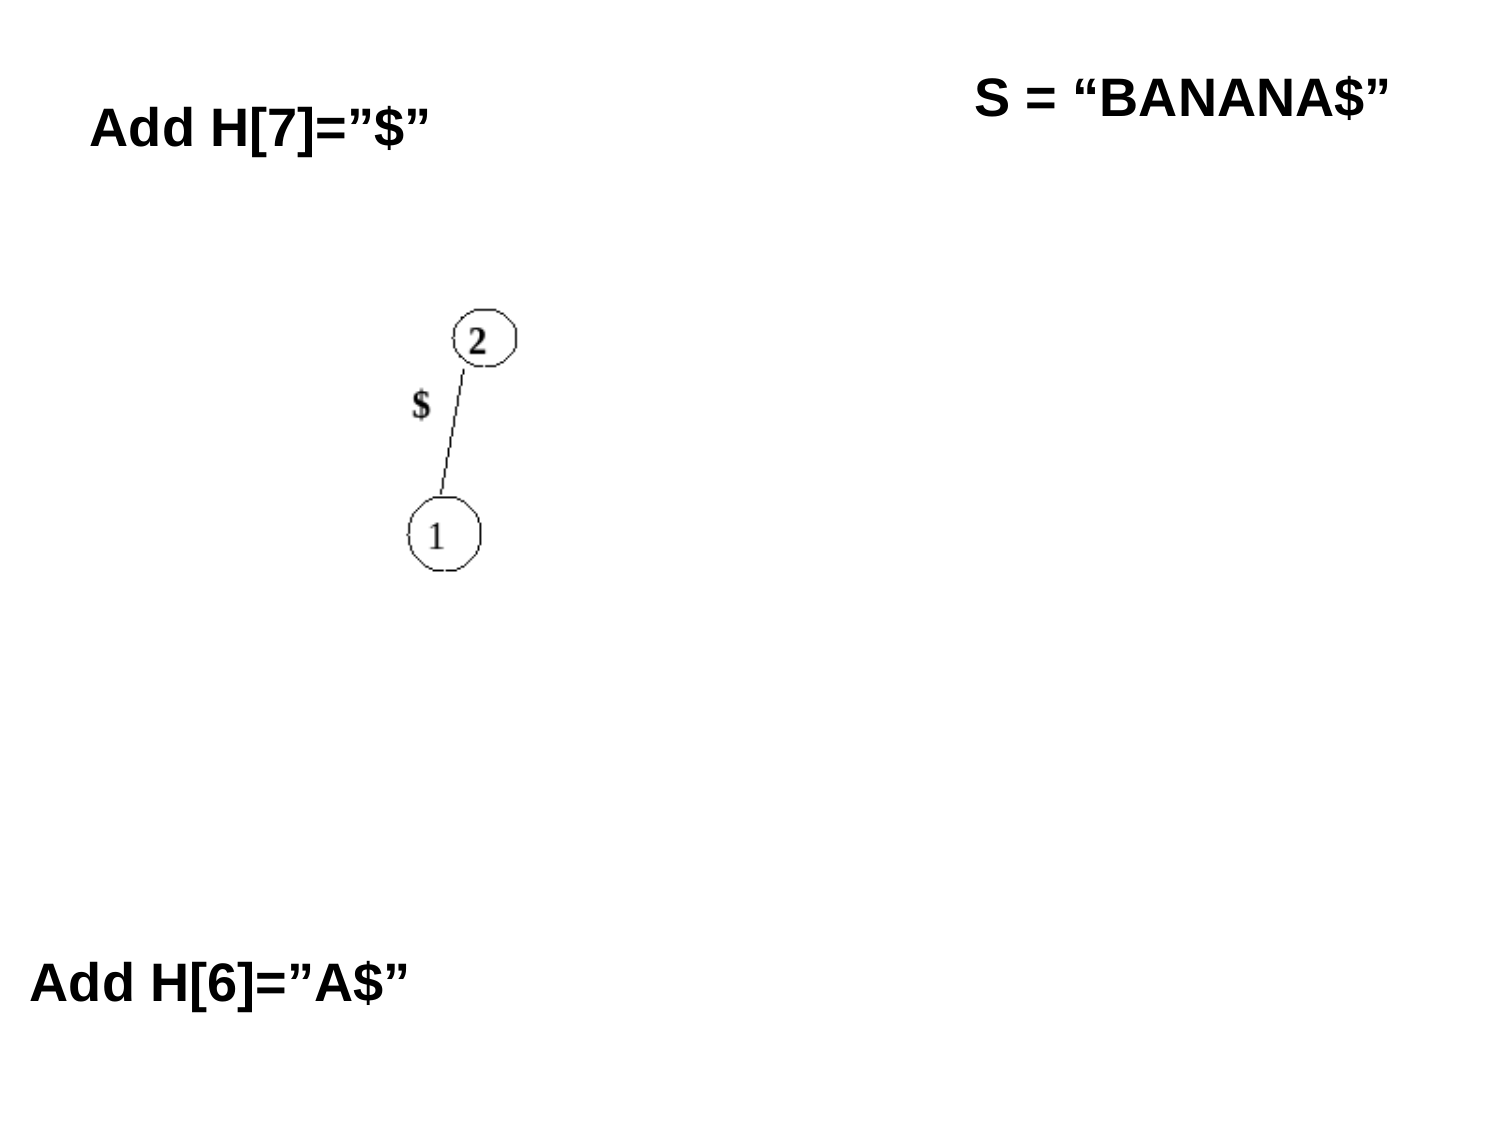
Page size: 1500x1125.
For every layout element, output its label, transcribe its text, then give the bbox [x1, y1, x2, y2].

text_box S = “BANANA$” [960, 60, 1426, 196]
text_box Add H[6]=”A$” [15, 945, 571, 1021]
picture [225, 270, 1500, 991]
text_box Add H[7]=”$” [75, 89, 631, 165]
